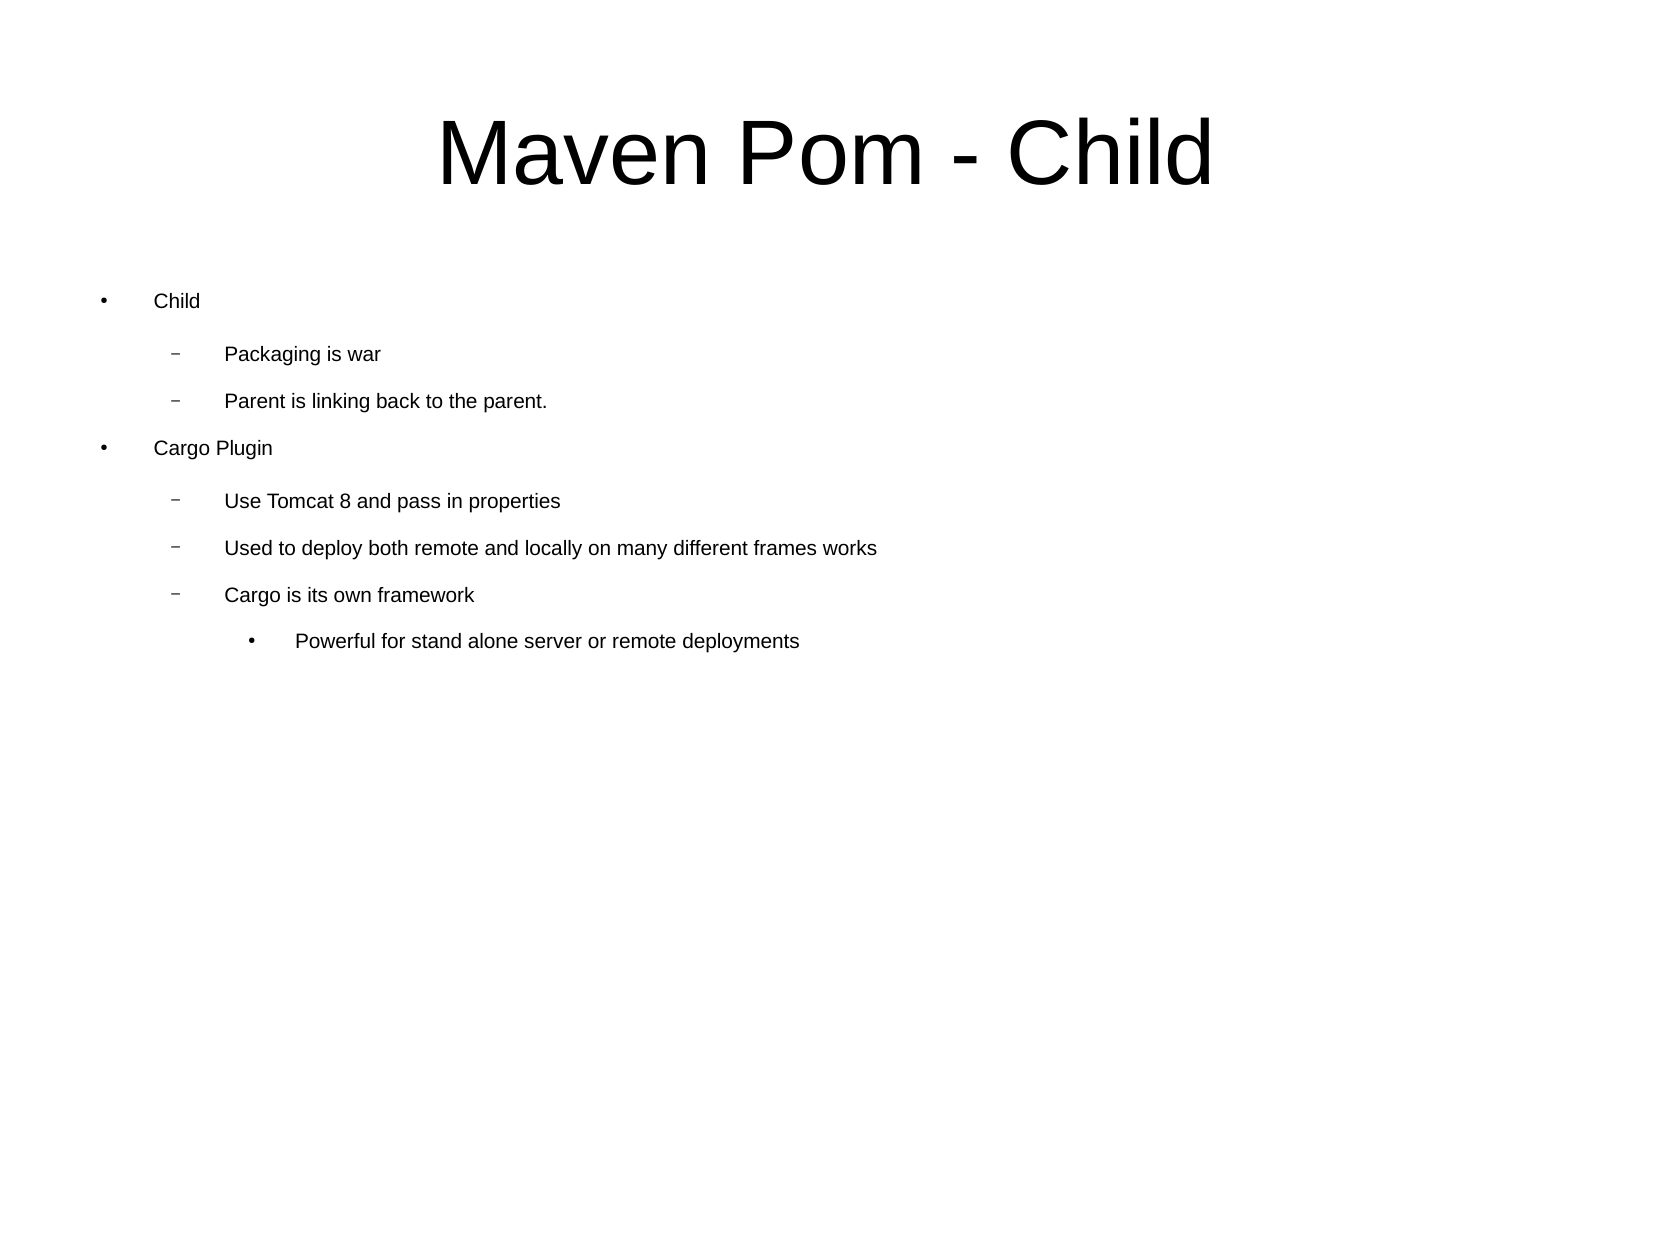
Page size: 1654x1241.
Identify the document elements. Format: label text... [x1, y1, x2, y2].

title Maven Pom - Child [82, 49, 1571, 257]
list Child Packaging is war Parent is linking back to the parent. Cargo Plugin Use Tomcat 8 and pass in properties Used to deploy both remote and locally on many different frames works Cargo is its own framework Powerful for stand alone server or remote deployments [82, 290, 1571, 1010]
